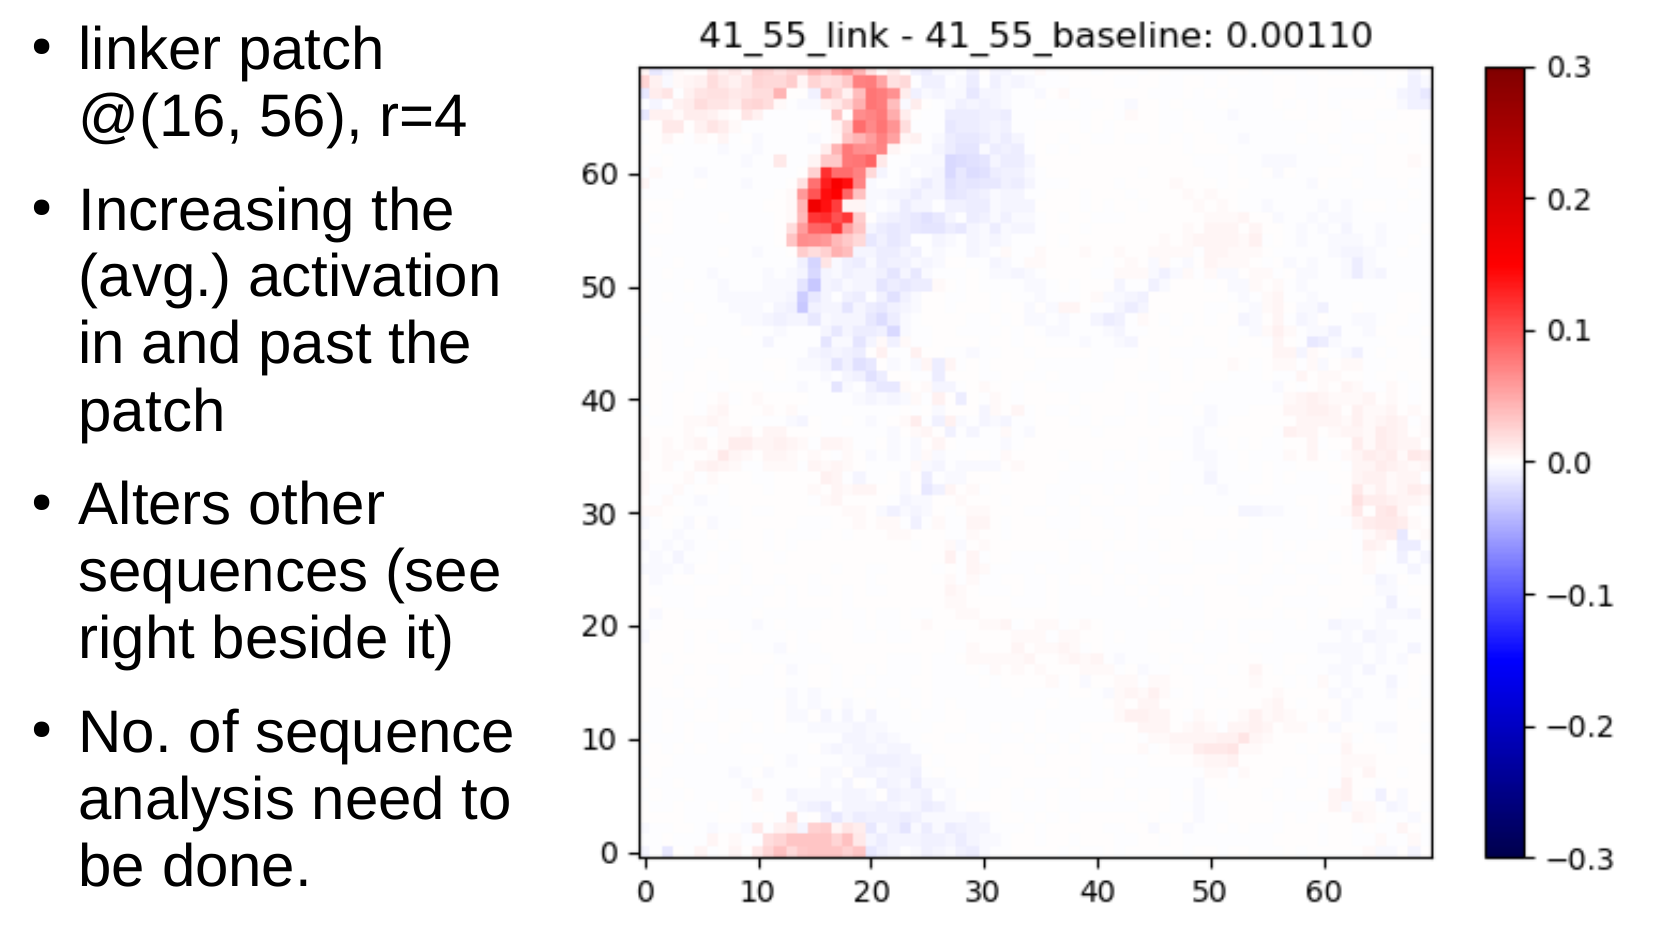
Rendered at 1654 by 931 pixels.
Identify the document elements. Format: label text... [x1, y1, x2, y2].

picture [525, 0, 1650, 931]
list linker patch @(16, 56), r=4 Increasing the (avg.) activation in and past the patch Alters other sequences (see right beside it) No. of sequence analysis need to be done. [15, 15, 525, 916]
